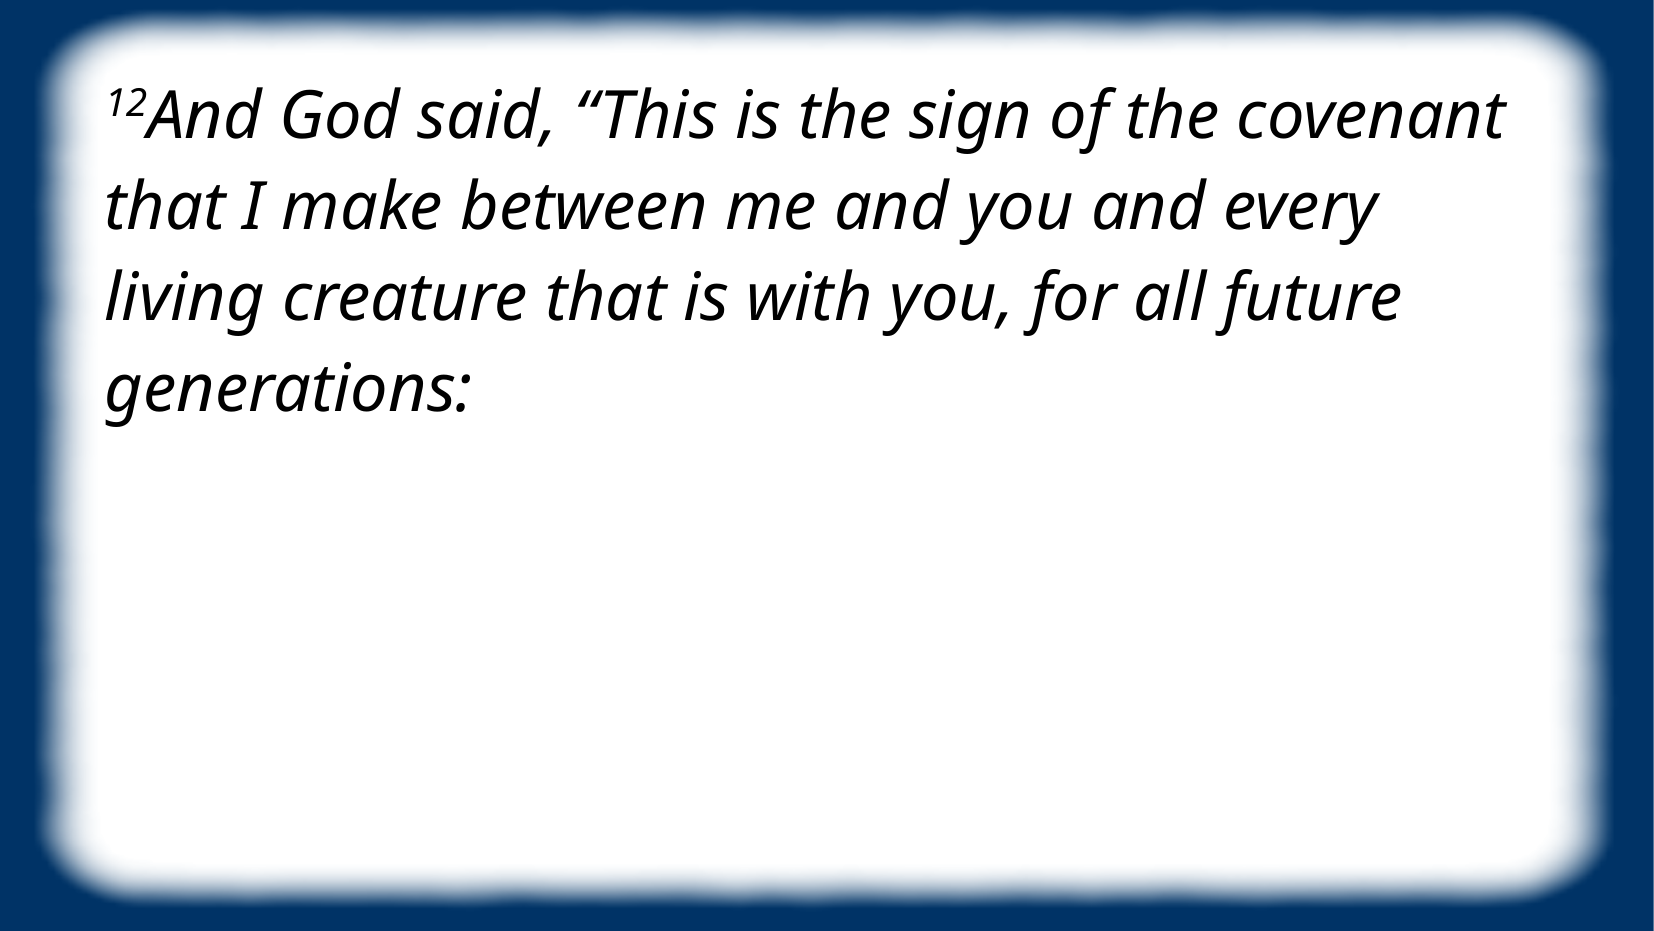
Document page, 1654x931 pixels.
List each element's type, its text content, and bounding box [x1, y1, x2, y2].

picture [0, 0, 1654, 931]
text_box 12And God said, “This is the sign of the covenant that I make between me and you and every living creature that is with you, for all future generations: [90, 60, 1561, 451]
